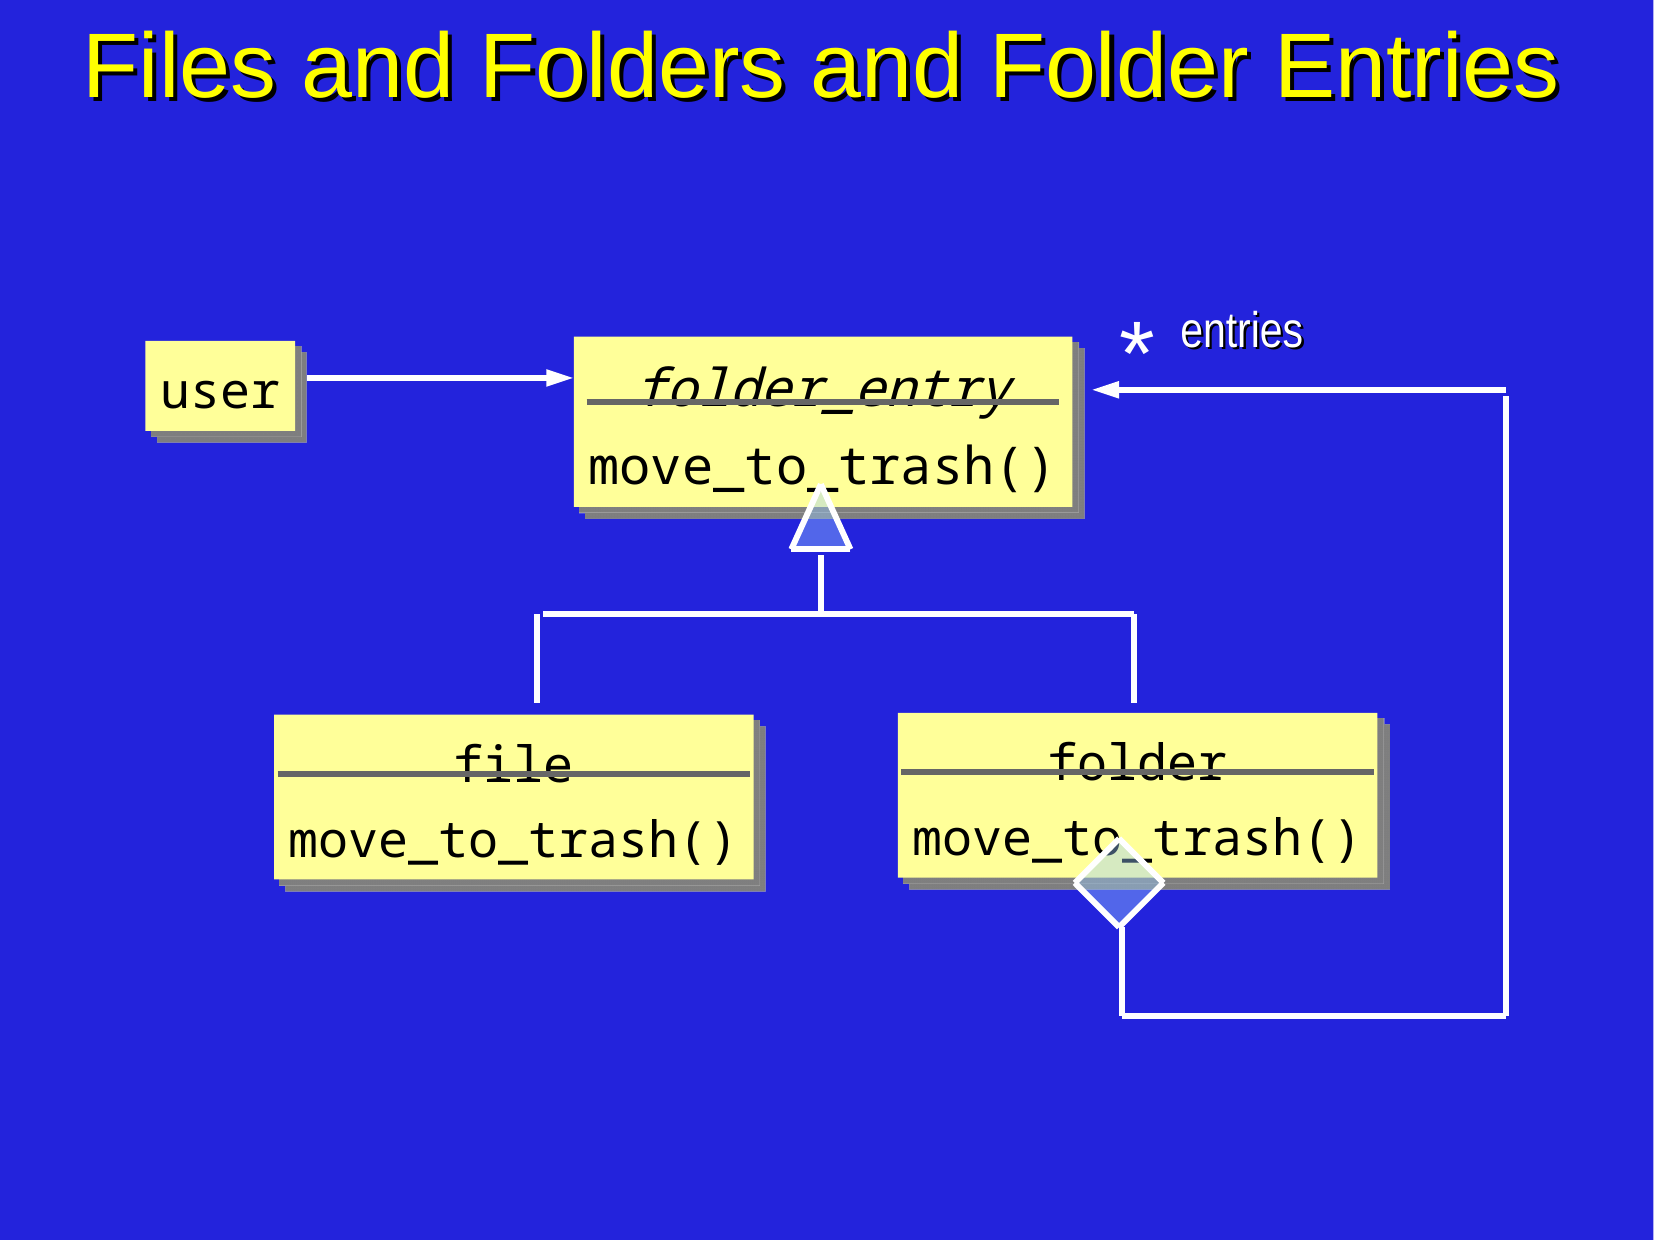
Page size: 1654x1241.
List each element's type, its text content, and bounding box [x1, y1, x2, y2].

text_box user [145, 340, 296, 431]
text_box * [1104, 295, 1193, 414]
text_box folder_entry move_to_trash() [573, 336, 1073, 507]
text_box [791, 484, 851, 550]
title Files and Folders and Folder Entries [82, 2, 1571, 130]
text_box folder move_to_trash() [897, 712, 1378, 878]
text_box [1074, 838, 1164, 928]
text_box file move_to_trash() [274, 714, 754, 880]
text_box entries [1165, 289, 1453, 365]
